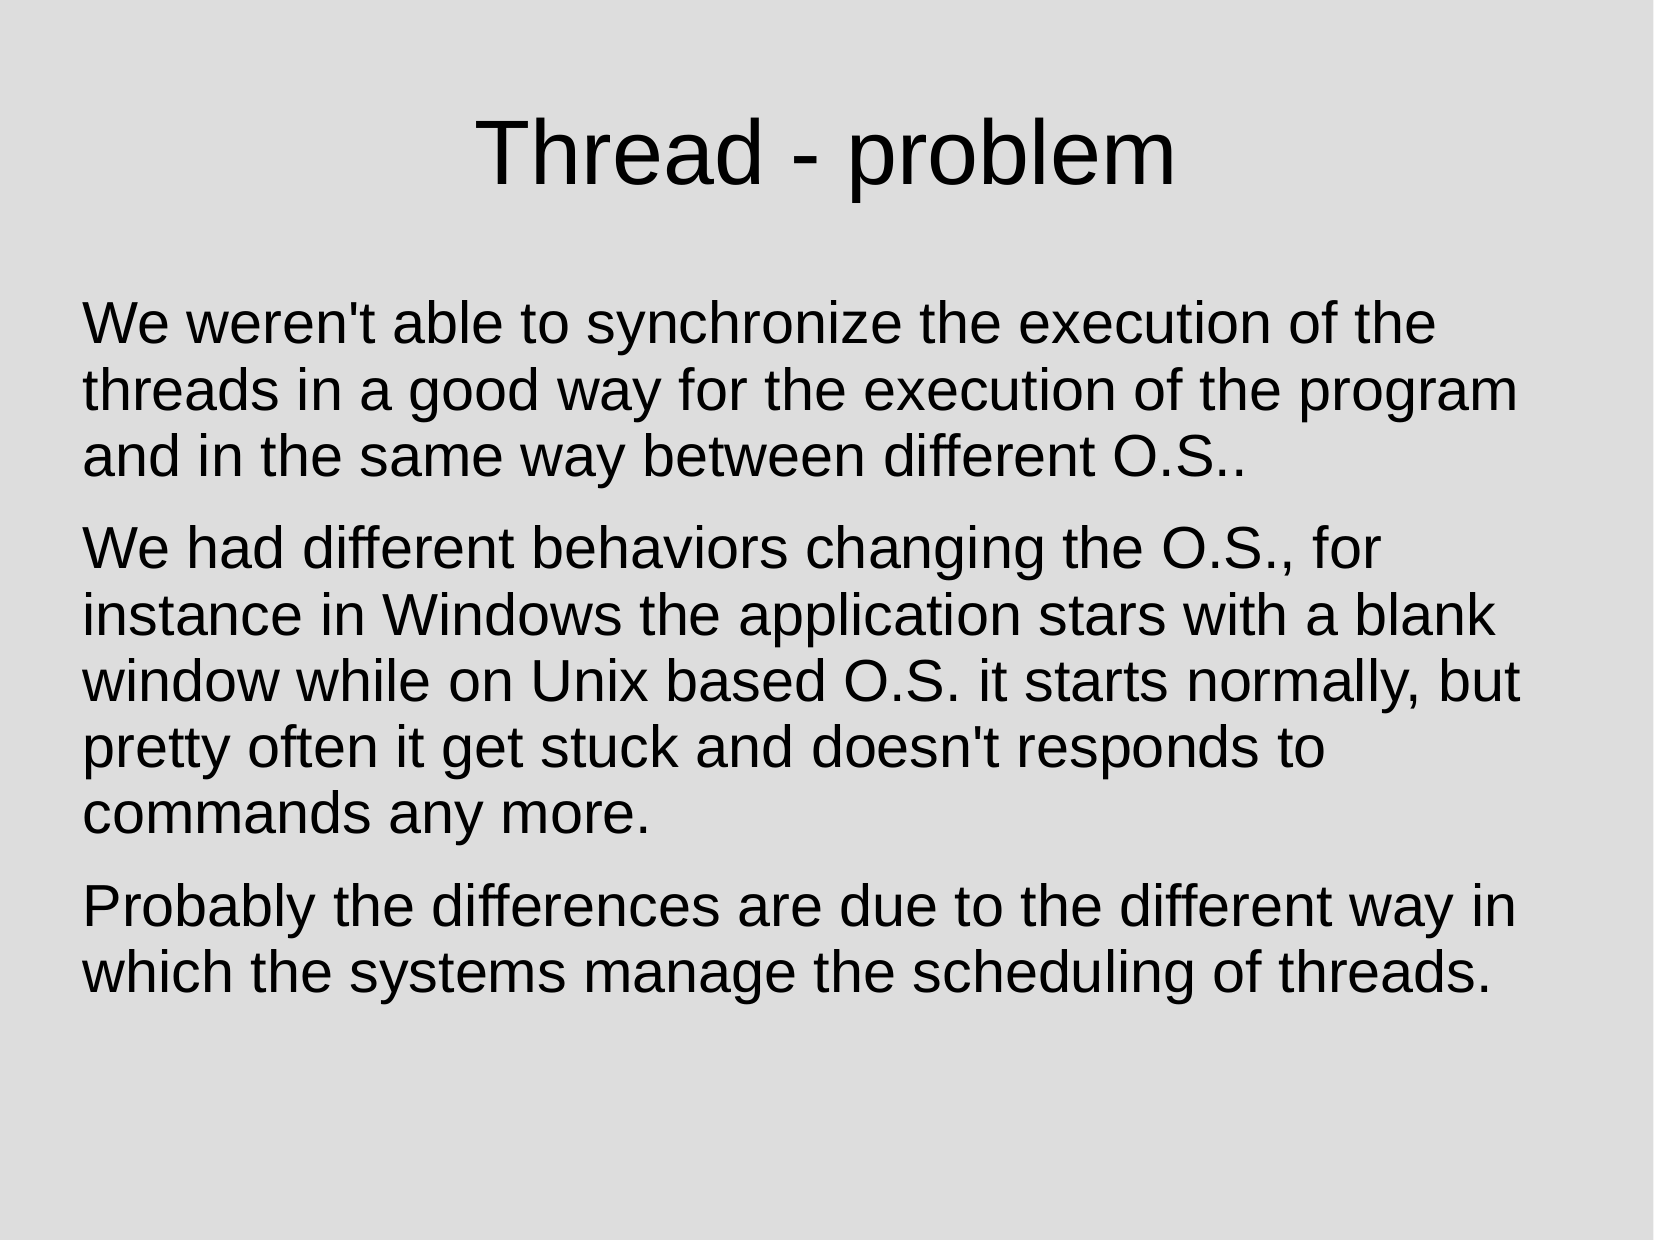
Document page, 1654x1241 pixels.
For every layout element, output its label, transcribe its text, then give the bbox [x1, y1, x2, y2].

list We weren't able to synchronize the execution of the threads in a good way for the execution of the program and in the same way between different O.S.. We had different behaviors changing the O.S., for instance in Windows the application stars with a blank window while on Unix based O.S. it starts normally, but pretty often it get stuck and doesn't responds to commands any more. Probably the differences are due to the different way in which the systems manage the scheduling of threads. [82, 290, 1571, 1010]
title Thread - problem [82, 49, 1571, 257]
